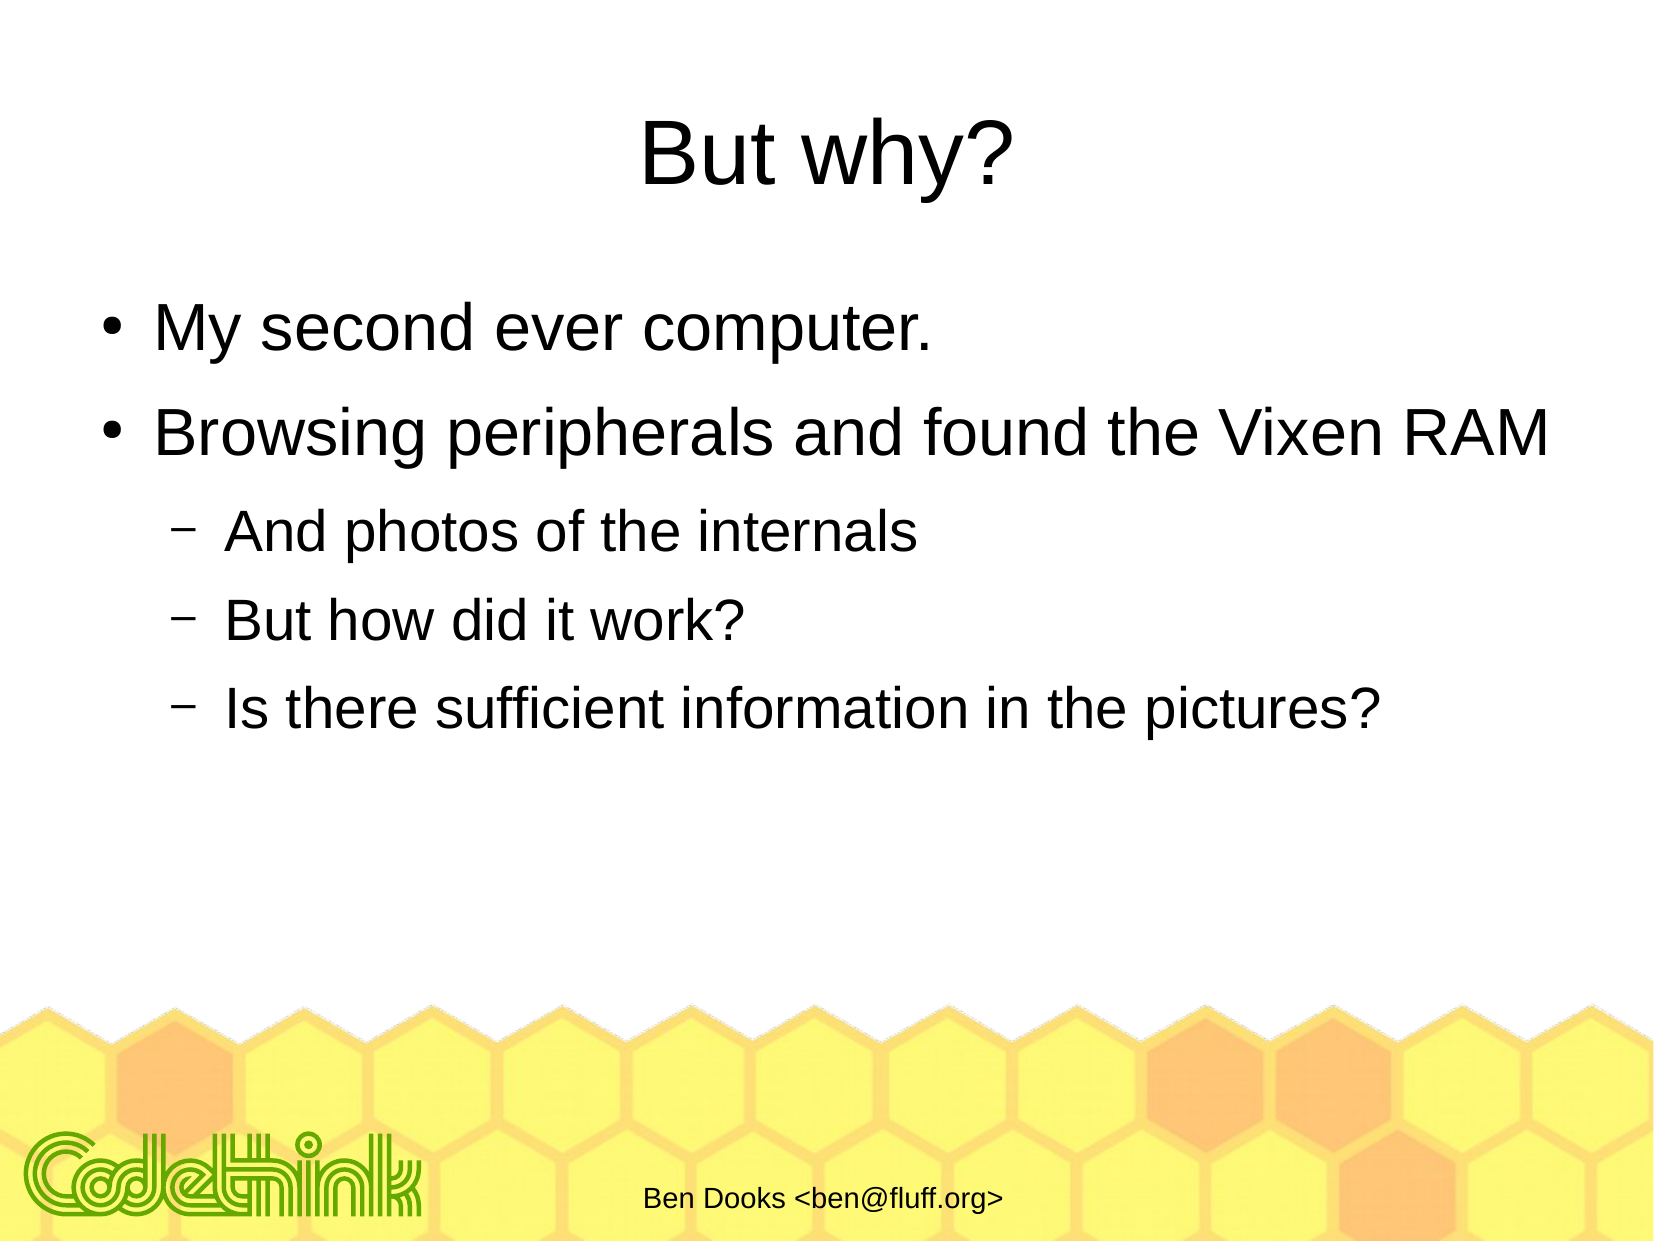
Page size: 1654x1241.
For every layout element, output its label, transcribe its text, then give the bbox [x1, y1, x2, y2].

title But why? [82, 49, 1571, 257]
list My second ever computer. Browsing peripherals and found the Vixen RAM And photos of the internals But how did it work? Is there sufficient information in the pictures? [82, 290, 1571, 1010]
picture [0, 1001, 1654, 1241]
